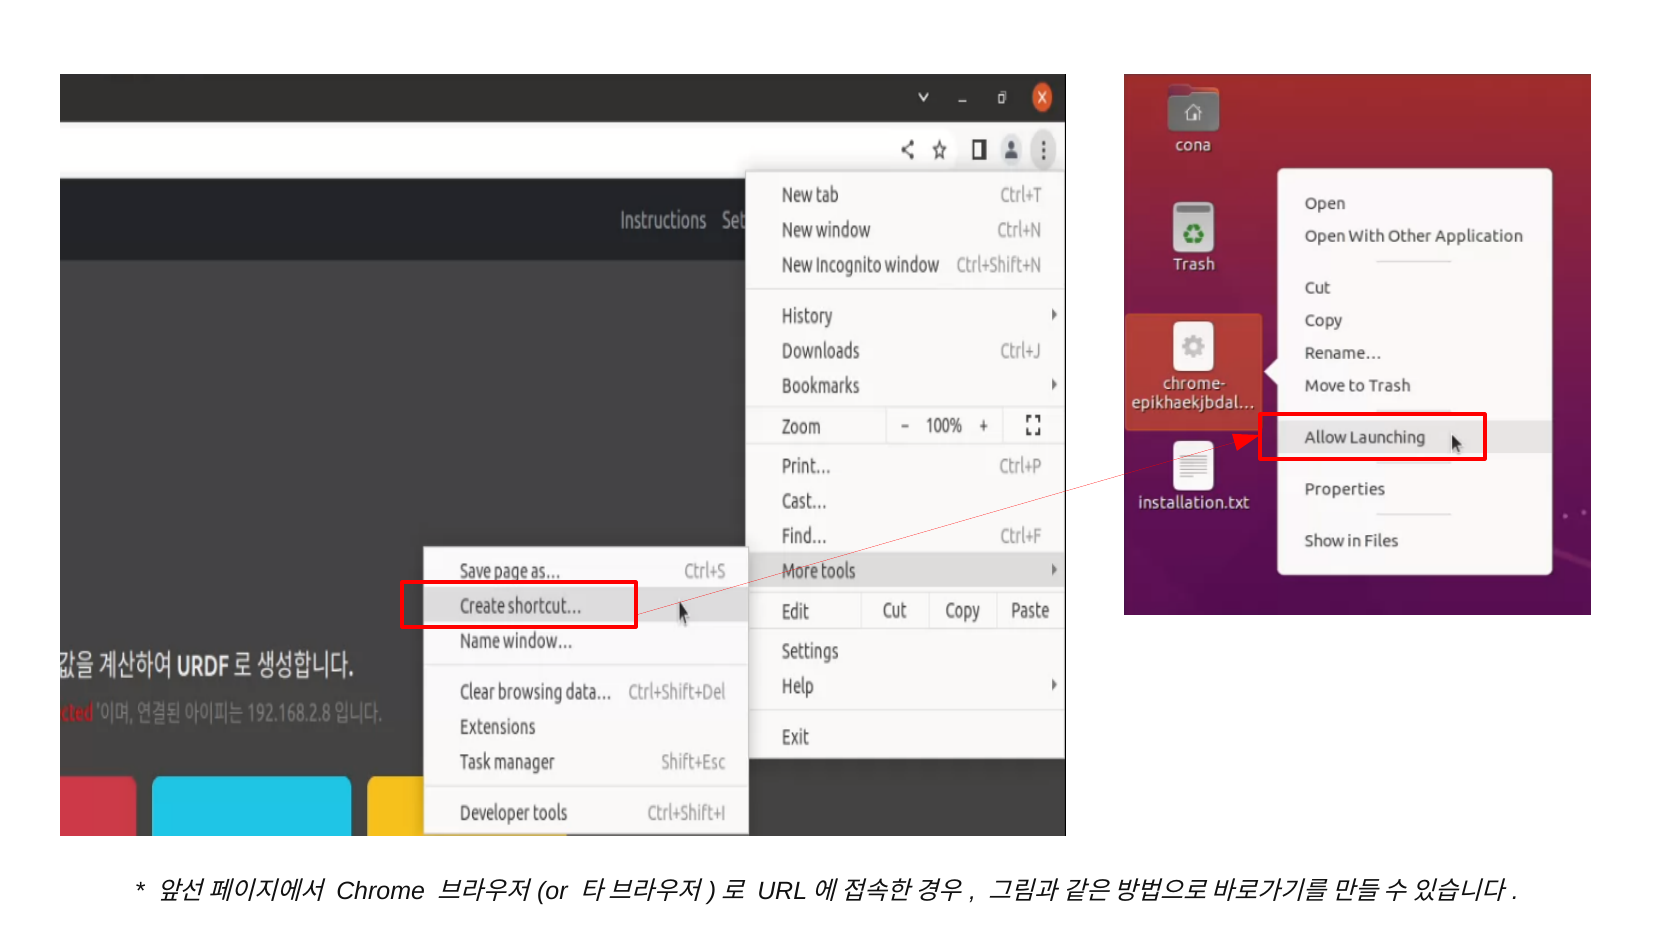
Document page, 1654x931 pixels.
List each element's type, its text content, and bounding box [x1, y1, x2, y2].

picture [1124, 74, 1591, 615]
text_box * 앞선 페이지에서 Chrome 브라우저(or 타 브라우저)로 URL에 접속한 경우, 그림과 같은 방법으로 바로가기를 만들 수 있습니다. [120, 835, 1636, 931]
picture [60, 74, 1066, 836]
picture [404, 584, 634, 625]
picture [1262, 416, 1483, 457]
